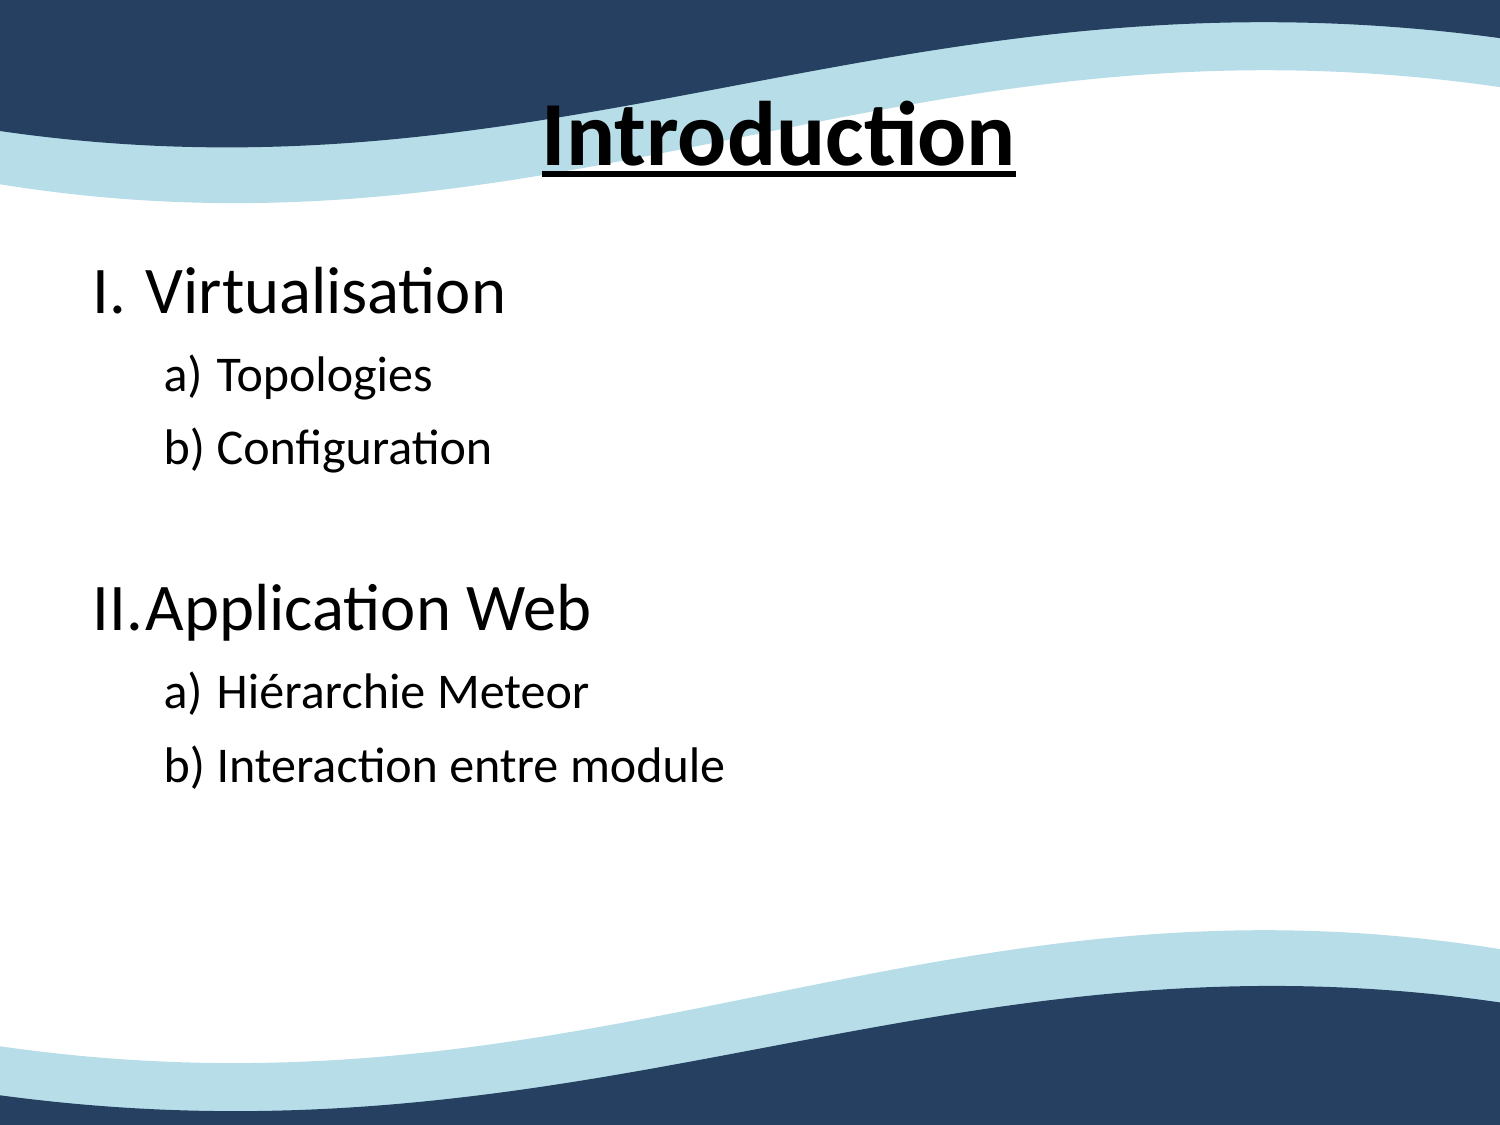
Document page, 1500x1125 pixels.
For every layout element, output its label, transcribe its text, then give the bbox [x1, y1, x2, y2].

title Introduction [141, 22, 1417, 263]
list Virtualisation Topologies Configuration Application Web Hiérarchie Meteor Interaction entre module [75, 263, 1425, 916]
